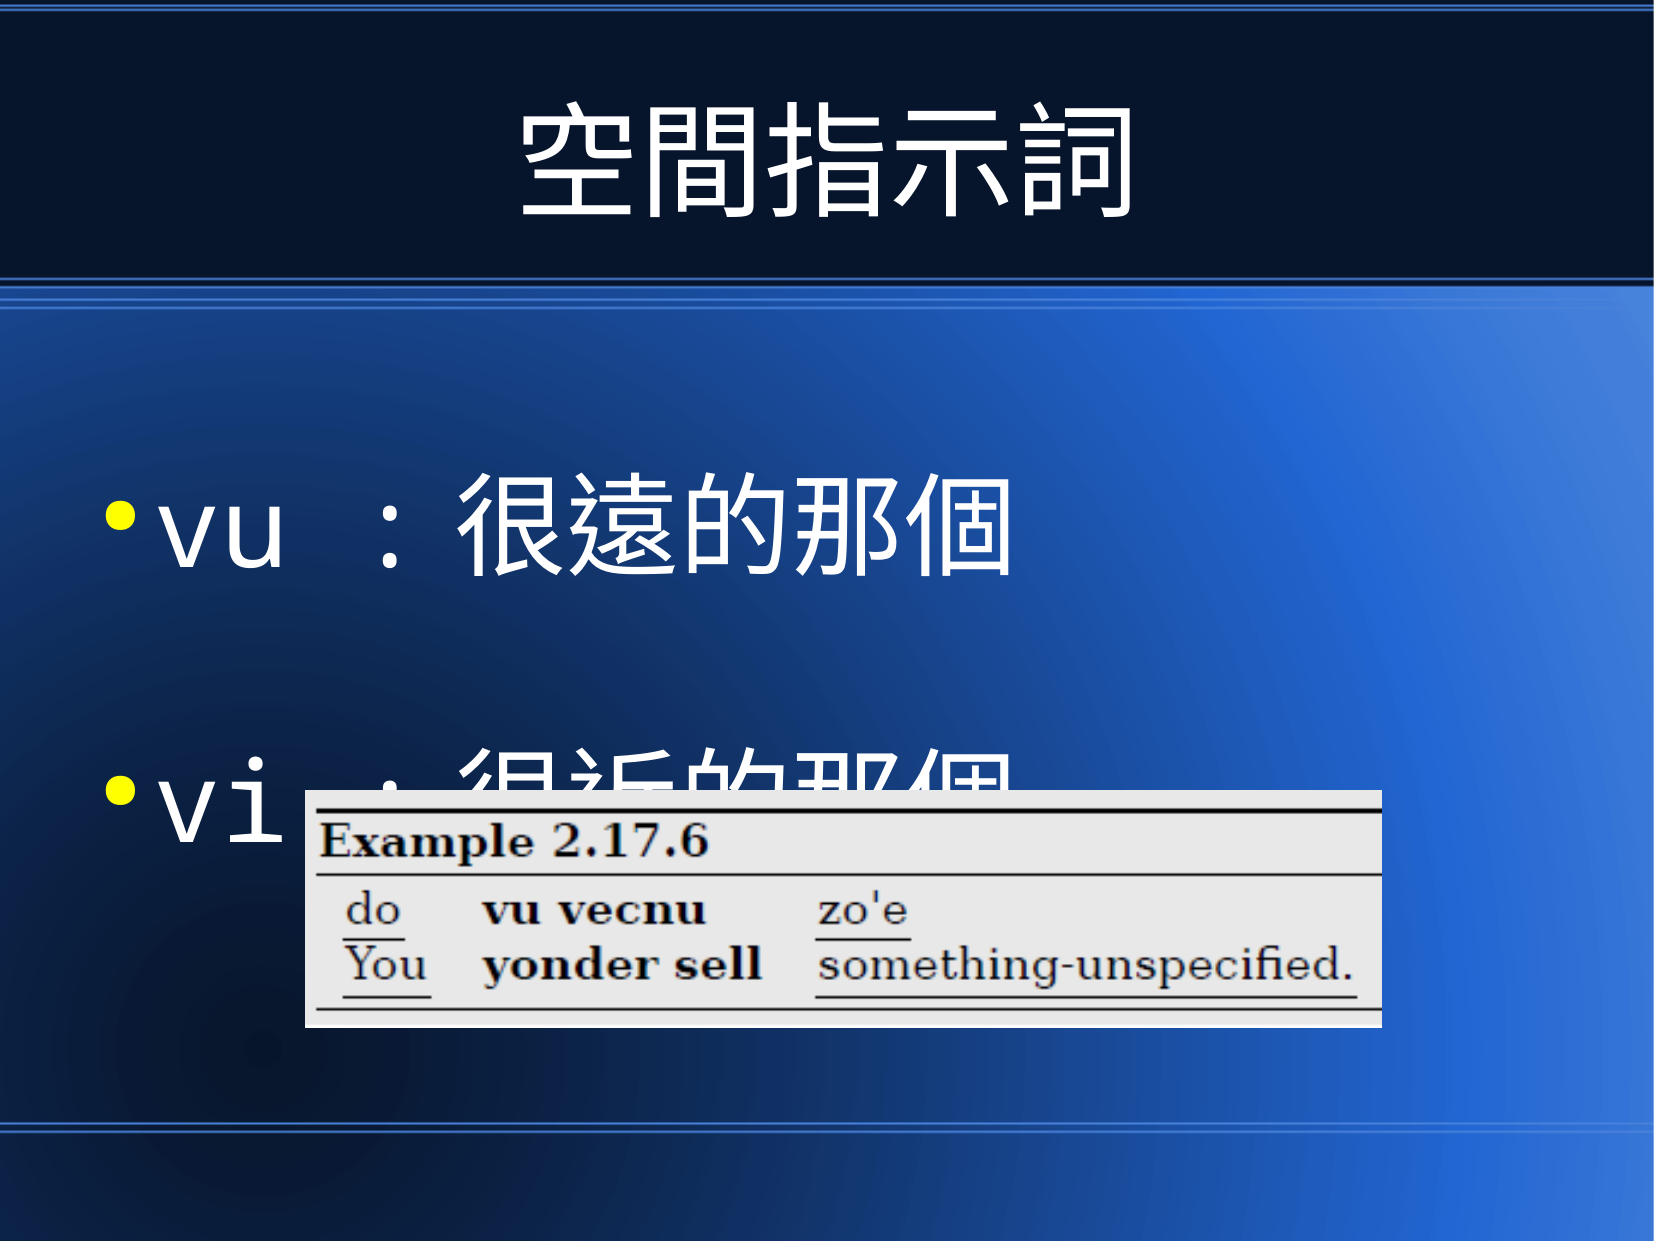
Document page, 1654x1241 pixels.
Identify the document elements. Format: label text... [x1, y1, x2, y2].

picture [305, 790, 1382, 1028]
picture [0, 0, 1654, 1241]
title 空間指示詞 [82, 49, 1571, 257]
list vu :很遠的那個 vi :很近的那個 [82, 355, 1571, 1241]
